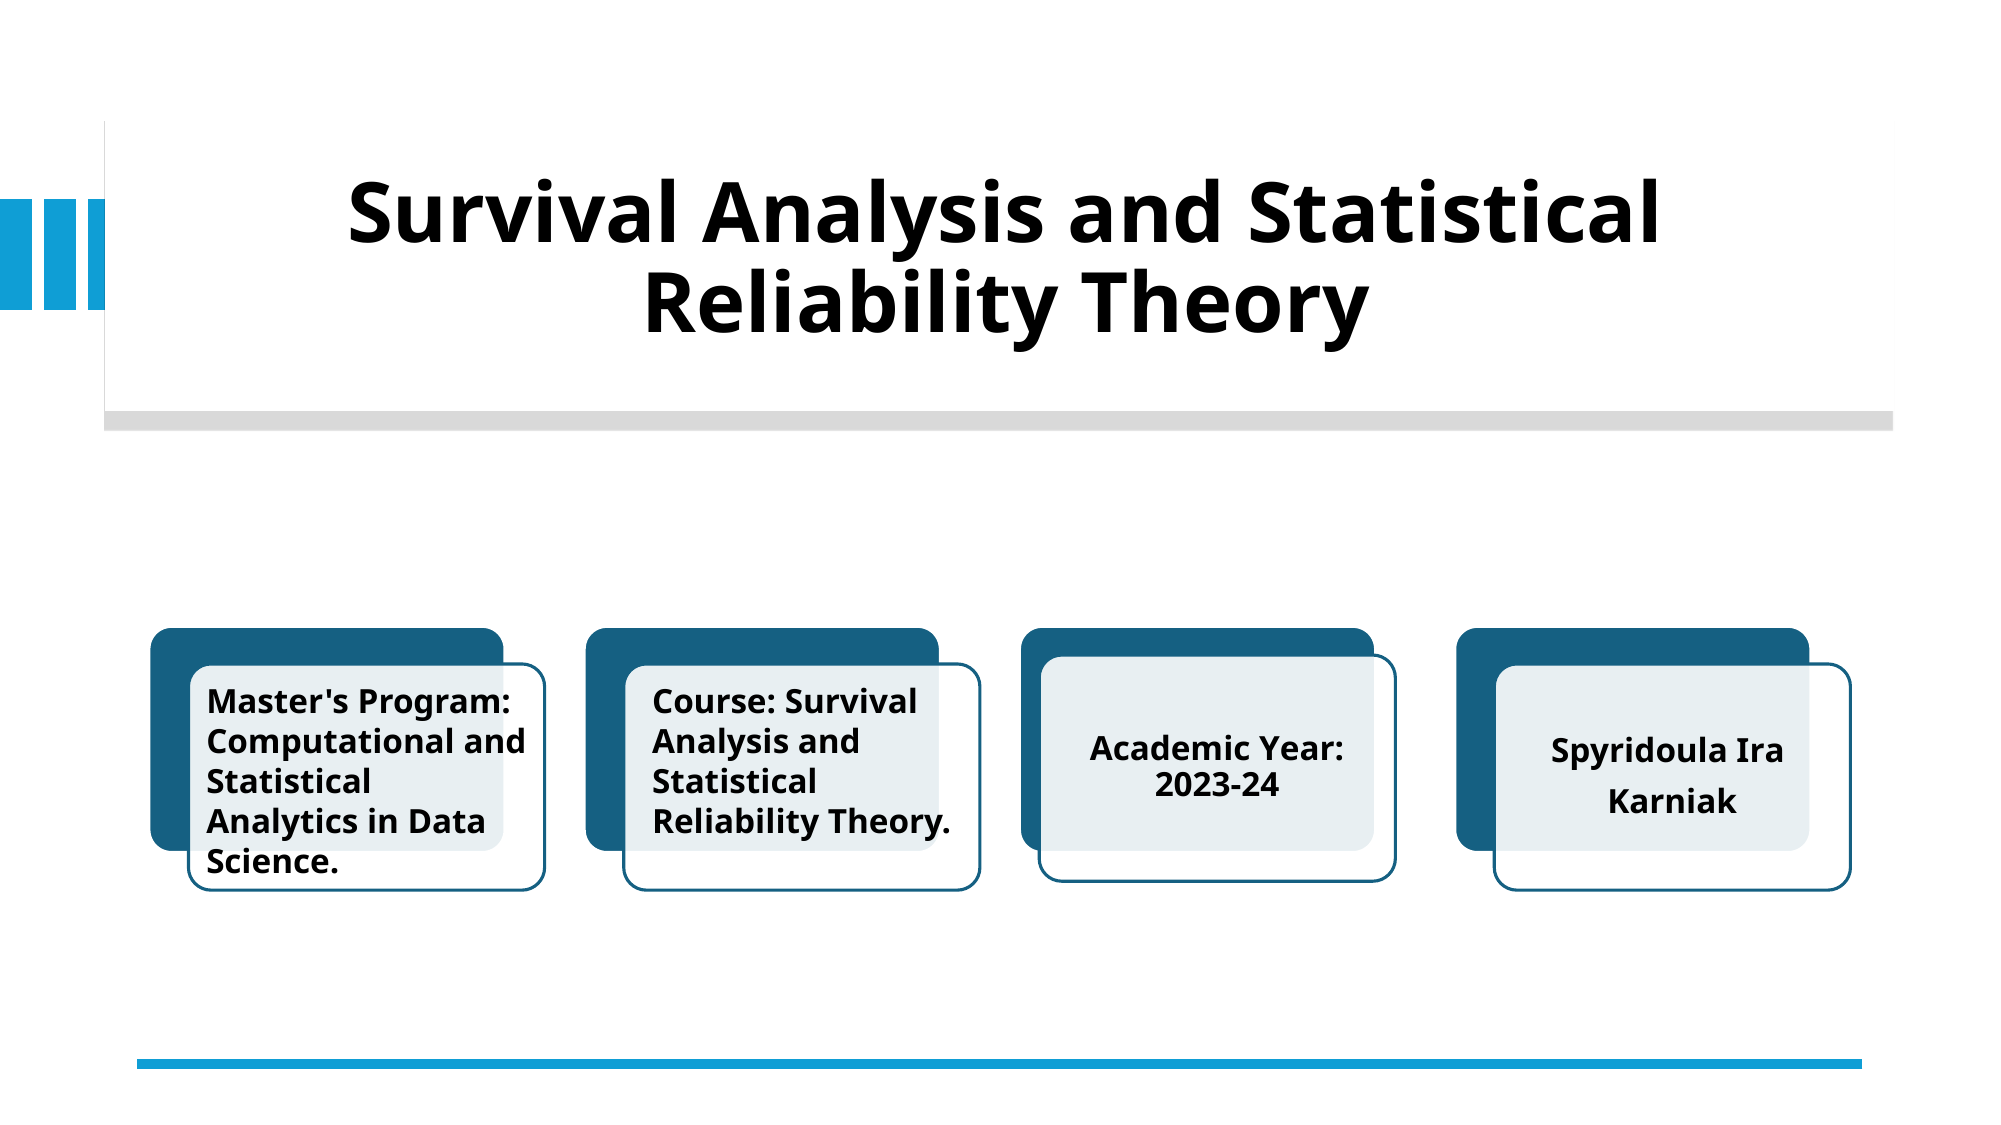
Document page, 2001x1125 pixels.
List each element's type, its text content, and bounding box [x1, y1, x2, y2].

text_box Master's Program: Computational and Statistical Analytics in Data Science. [188, 663, 545, 891]
text_box Course: Survival Analysis and Statistical Reliability Theory. [623, 663, 980, 891]
title Survival Analysis and Statistical Reliability Theory [171, 132, 1840, 388]
text_box Academic Year: 2023-24 [1039, 655, 1396, 882]
text_box [0, 0, 2000, 1125]
text_box Spyridoula Ira Karniak [1494, 663, 1851, 891]
